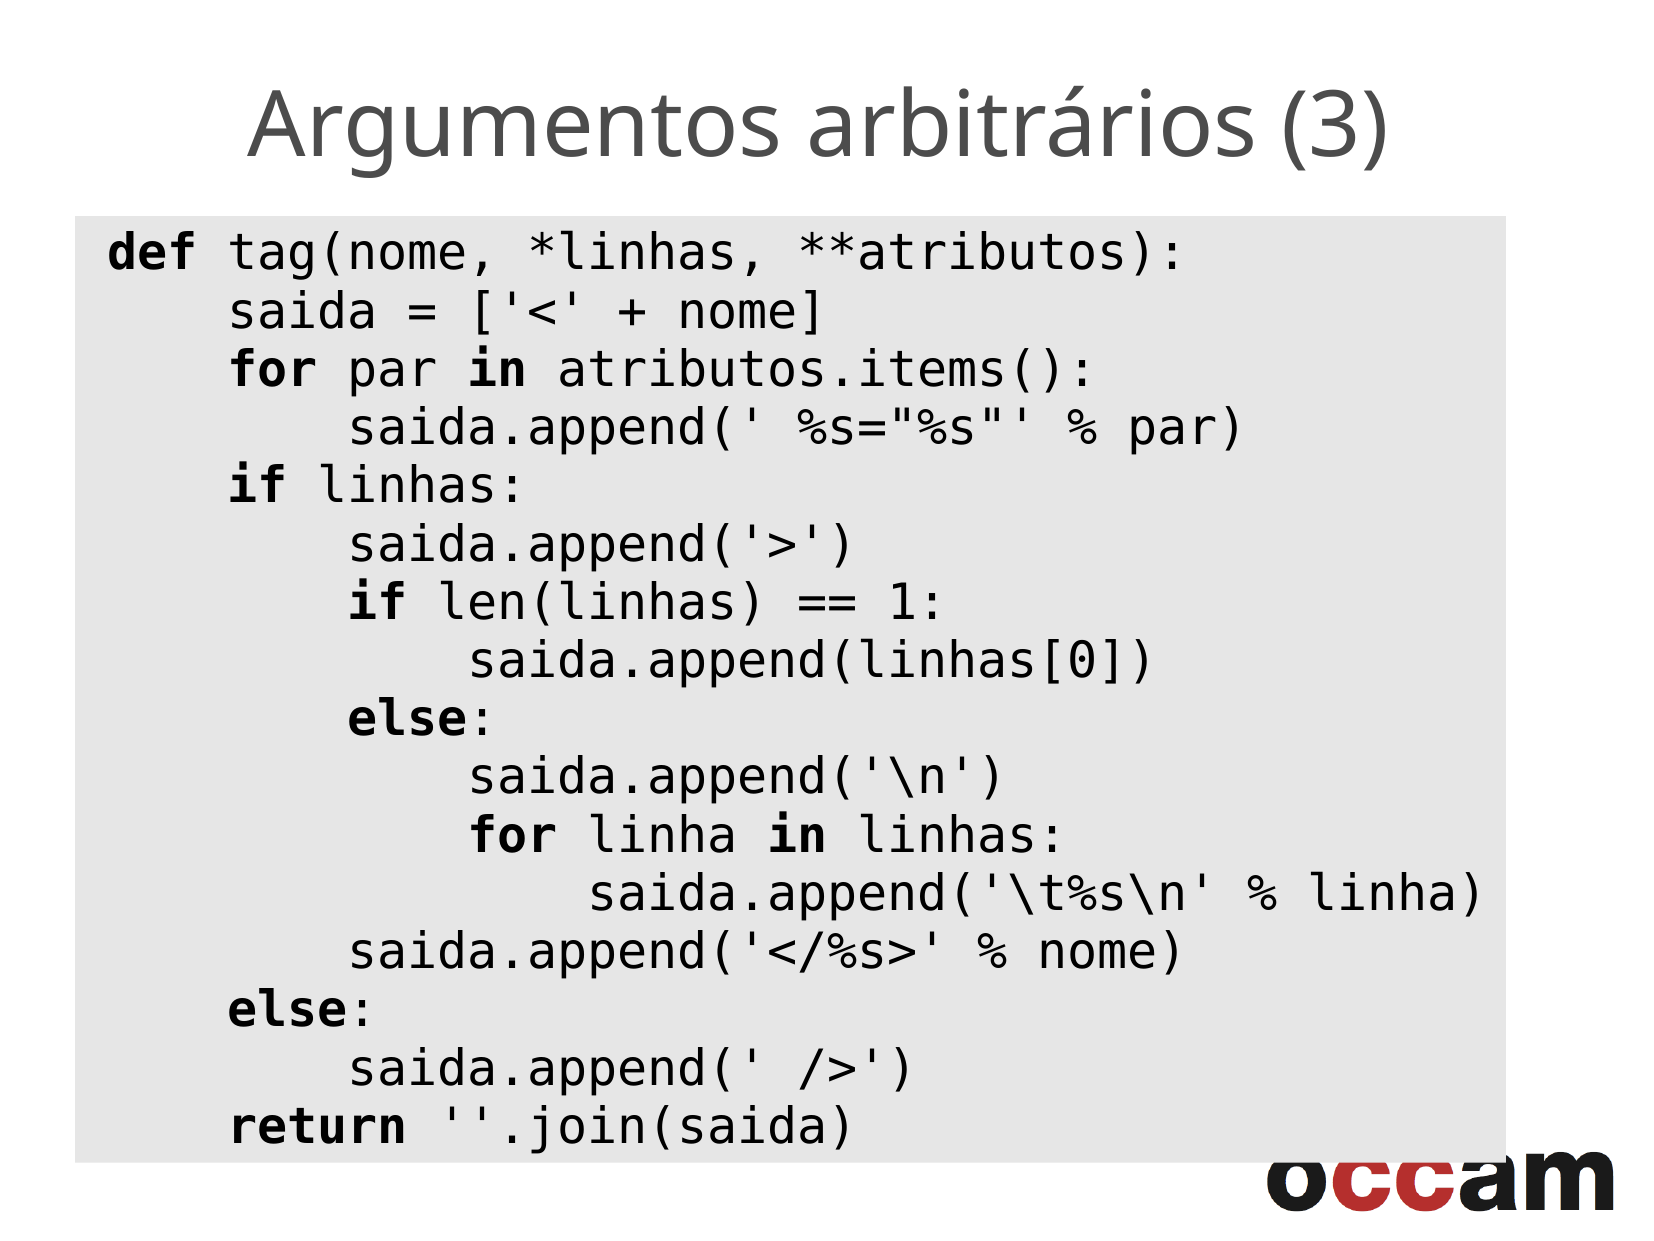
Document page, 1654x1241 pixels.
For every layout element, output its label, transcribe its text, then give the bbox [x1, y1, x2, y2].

text_box def tag(nome, *linhas, **atributos): saida = ['<' + nome] for par in atributos.items(): saida.append(' %s="%s"' % par) if linhas: saida.append('>') if len(linhas) == 1: saida.append(linhas[0]) else: saida.append('\n') for linha in linhas: saida.append('\t%s\n' % linha) saida.append('</%s>' % nome) else: saida.append(' />') return ''.join(saida) [75, 216, 1506, 1163]
title Argumentos arbitrários (3) [75, 17, 1564, 226]
picture [1237, 1122, 1643, 1241]
